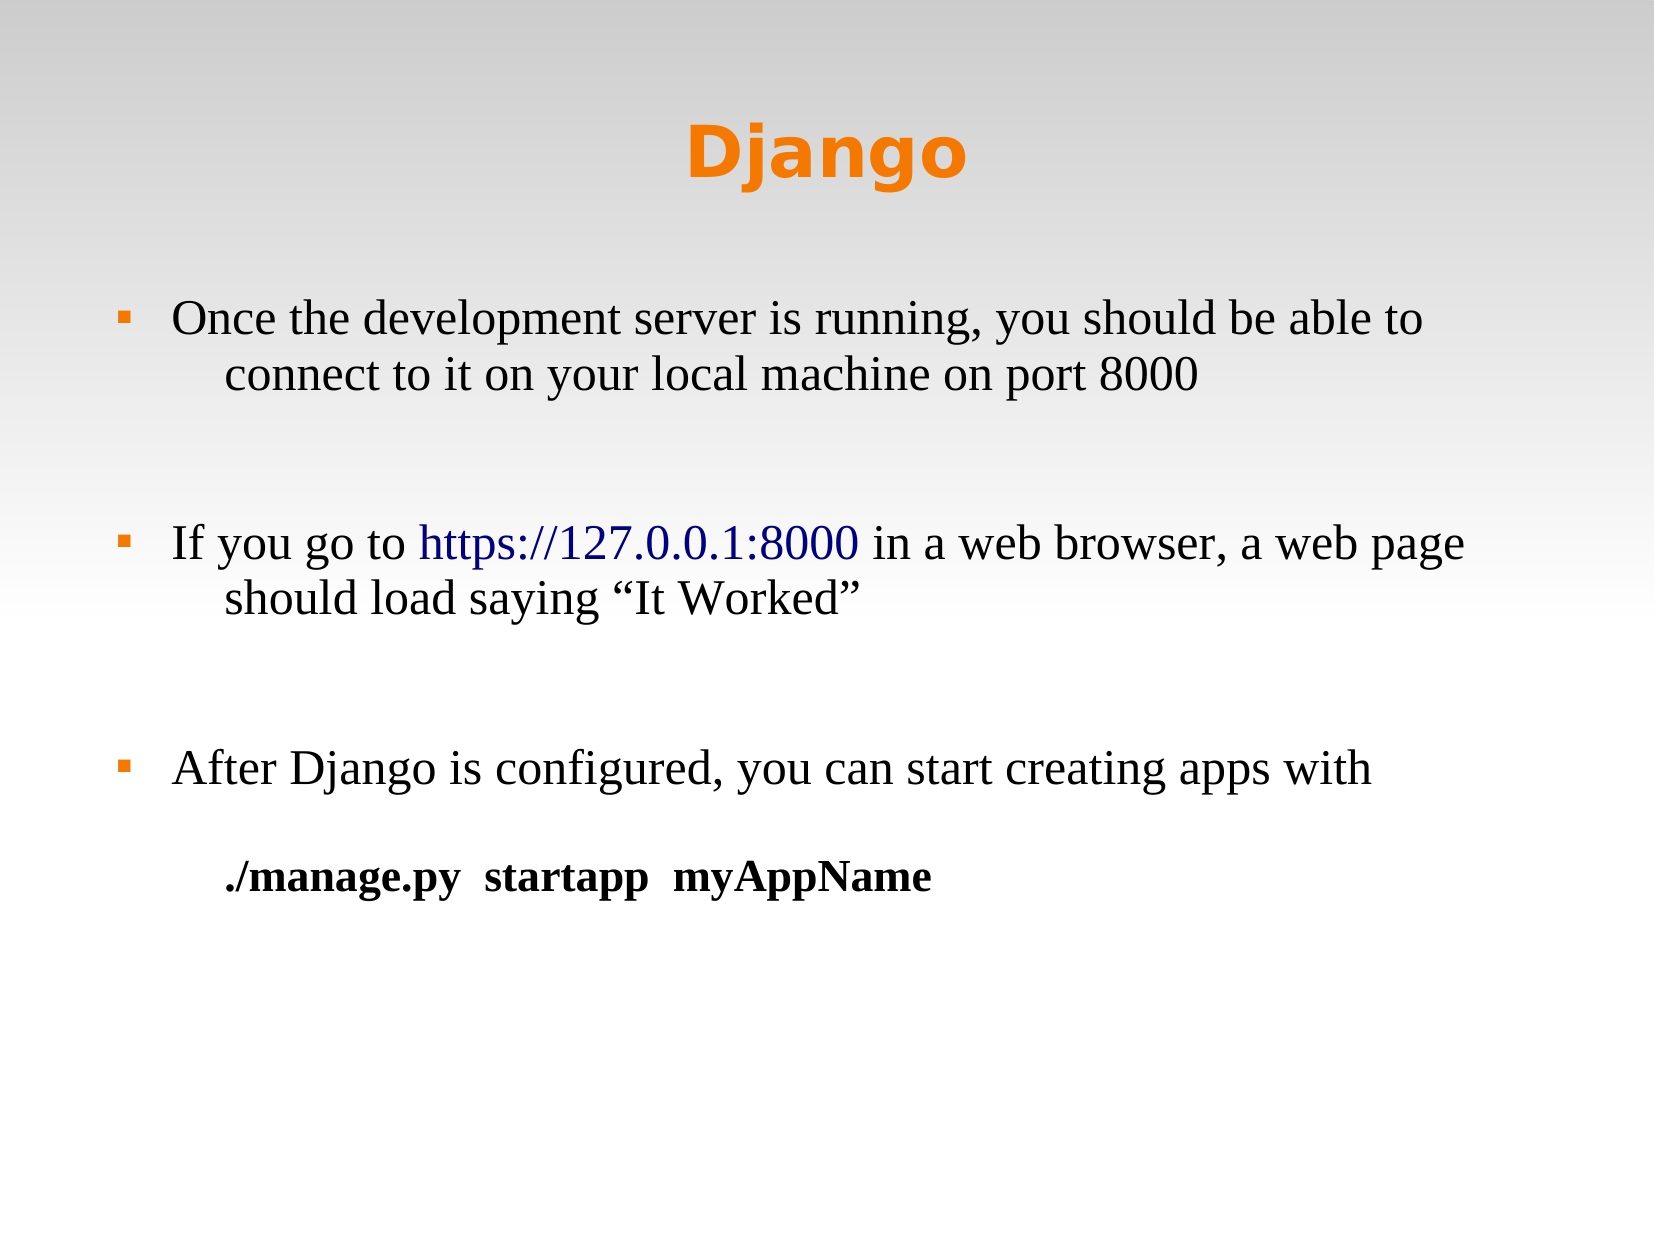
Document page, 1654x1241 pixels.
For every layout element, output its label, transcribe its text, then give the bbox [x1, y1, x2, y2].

list Once the development server is running, you should be able to connect to it on your local machine on port 8000 If you go to https://127.0.0.1:8000 in a web browser, a web page should load saying “It Worked” After Django is configured, you can start creating apps with ./manage.py startapp myAppName [82, 290, 1571, 1109]
title Django [82, 49, 1571, 257]
